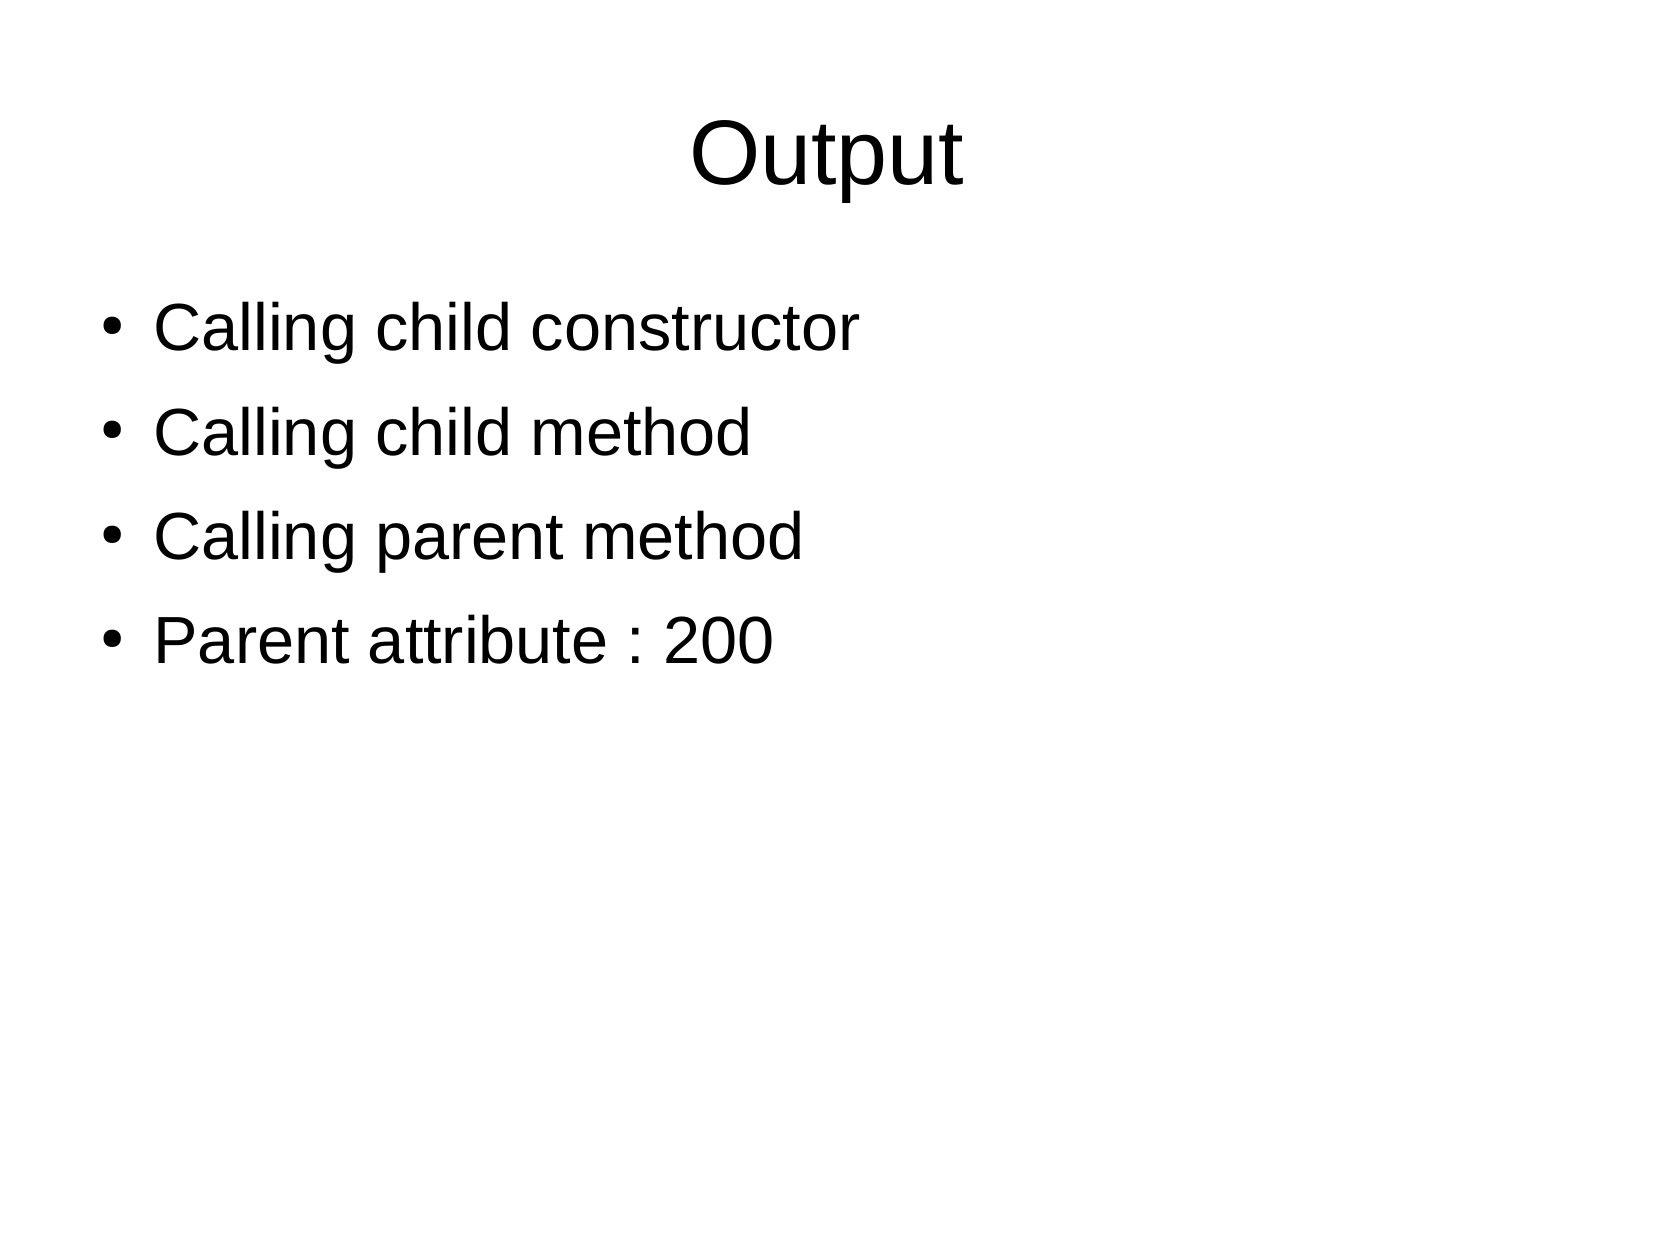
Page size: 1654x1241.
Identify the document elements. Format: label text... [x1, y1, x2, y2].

title Output [82, 49, 1571, 257]
list Calling child constructor Calling child method Calling parent method Parent attribute : 200 [82, 290, 1571, 1010]
